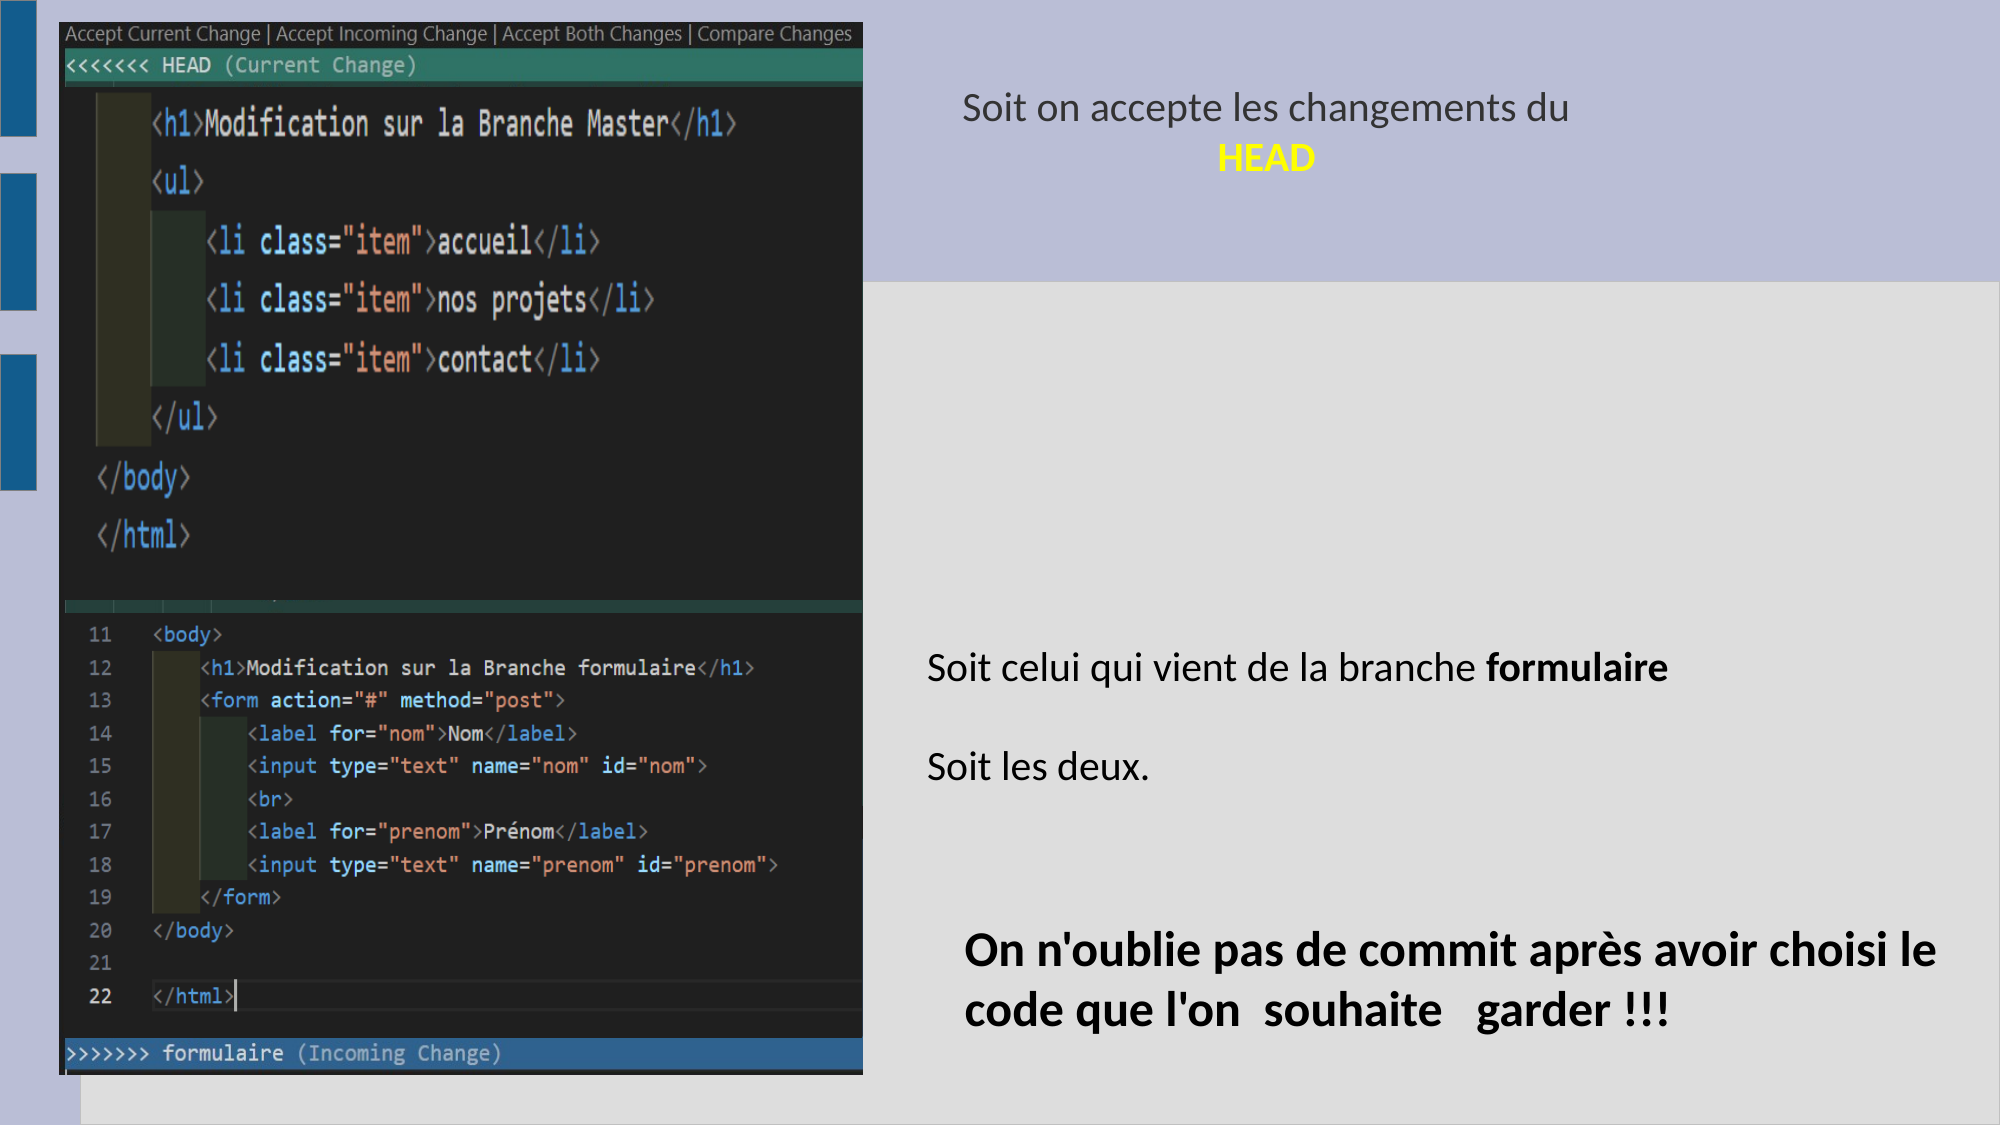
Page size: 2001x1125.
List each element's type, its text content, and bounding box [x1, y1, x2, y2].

title Soit on accepte les changements du HEAD [907, 77, 1625, 268]
text_box Soit celui qui vient de la branche formulaire Soit les deux. [924, 637, 1671, 790]
picture [59, 22, 863, 1075]
text_box On n'oublie pas de commit après avoir choisi le code que l'on souhaite garder !!! [962, 914, 1963, 1037]
